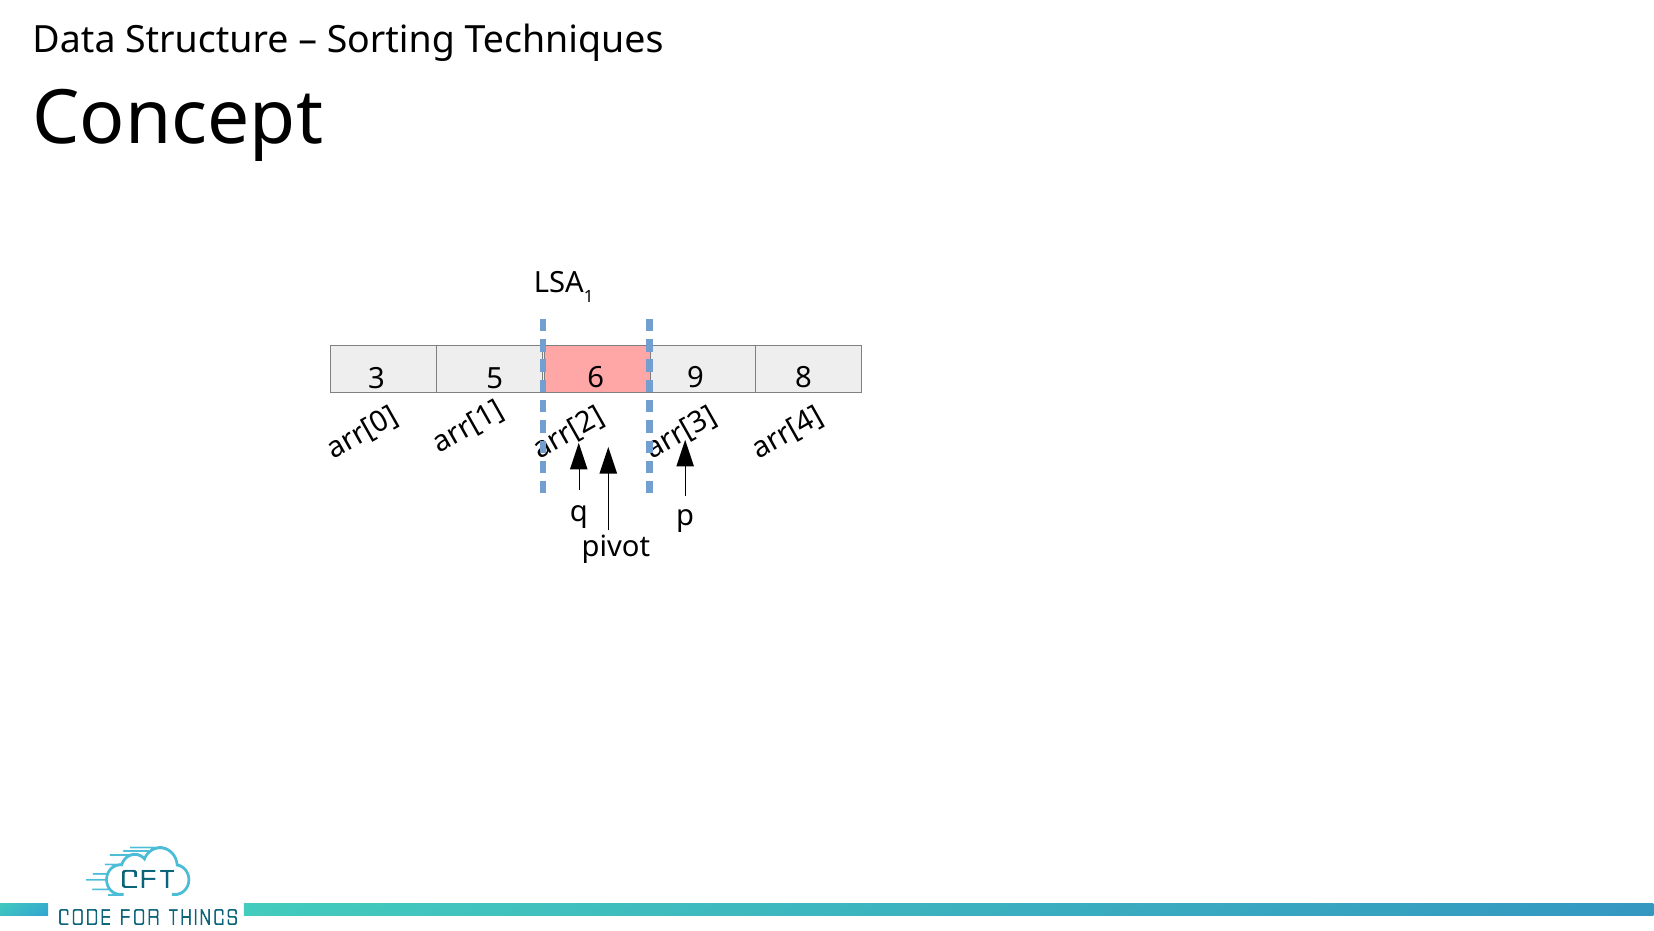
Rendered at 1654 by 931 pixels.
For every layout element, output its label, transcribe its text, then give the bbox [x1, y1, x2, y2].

text_box p [661, 487, 710, 537]
text_box arr[2] [507, 396, 630, 476]
title Data Structure – Sorting Techniques Concept [32, 12, 1184, 166]
text_box 9 [672, 348, 739, 398]
text_box arr[1] [407, 388, 534, 470]
text_box LSA1 [519, 253, 615, 310]
text_box arr[4] [726, 398, 858, 485]
text_box 8 [772, 348, 845, 398]
text_box 3 [353, 350, 402, 400]
picture [59, 846, 237, 925]
text_box 6 [572, 348, 640, 398]
text_box arr[3] [620, 398, 747, 476]
text_box 5 [471, 350, 520, 400]
text_box q [555, 483, 604, 533]
text_box [330, 345, 862, 393]
text_box arr[0] [301, 393, 426, 476]
text_box pivot [566, 517, 671, 591]
